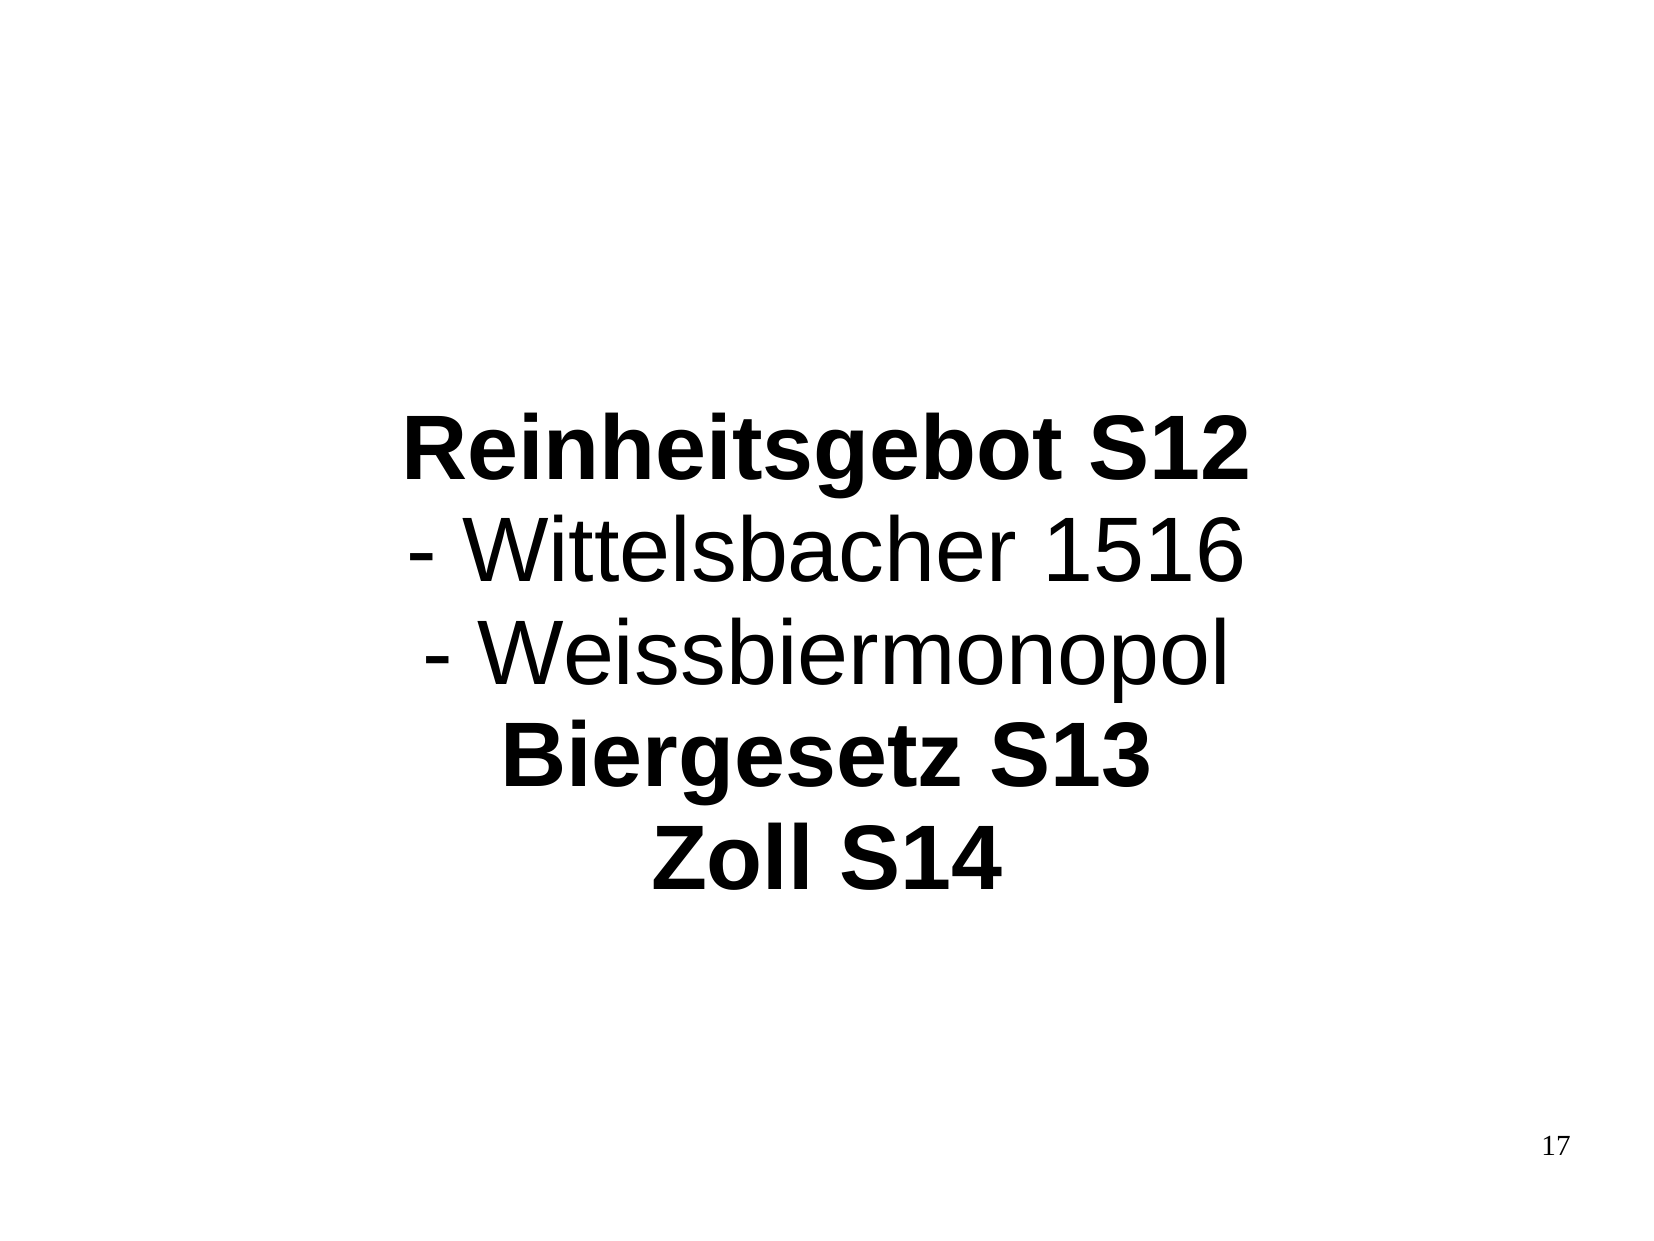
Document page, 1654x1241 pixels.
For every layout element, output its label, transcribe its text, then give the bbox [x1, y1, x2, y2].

title Reinheitsgebot S12 - Wittelsbacher 1516 - Weissbiermonopol Biergesetz S13 Zoll S14 [82, 396, 1571, 909]
